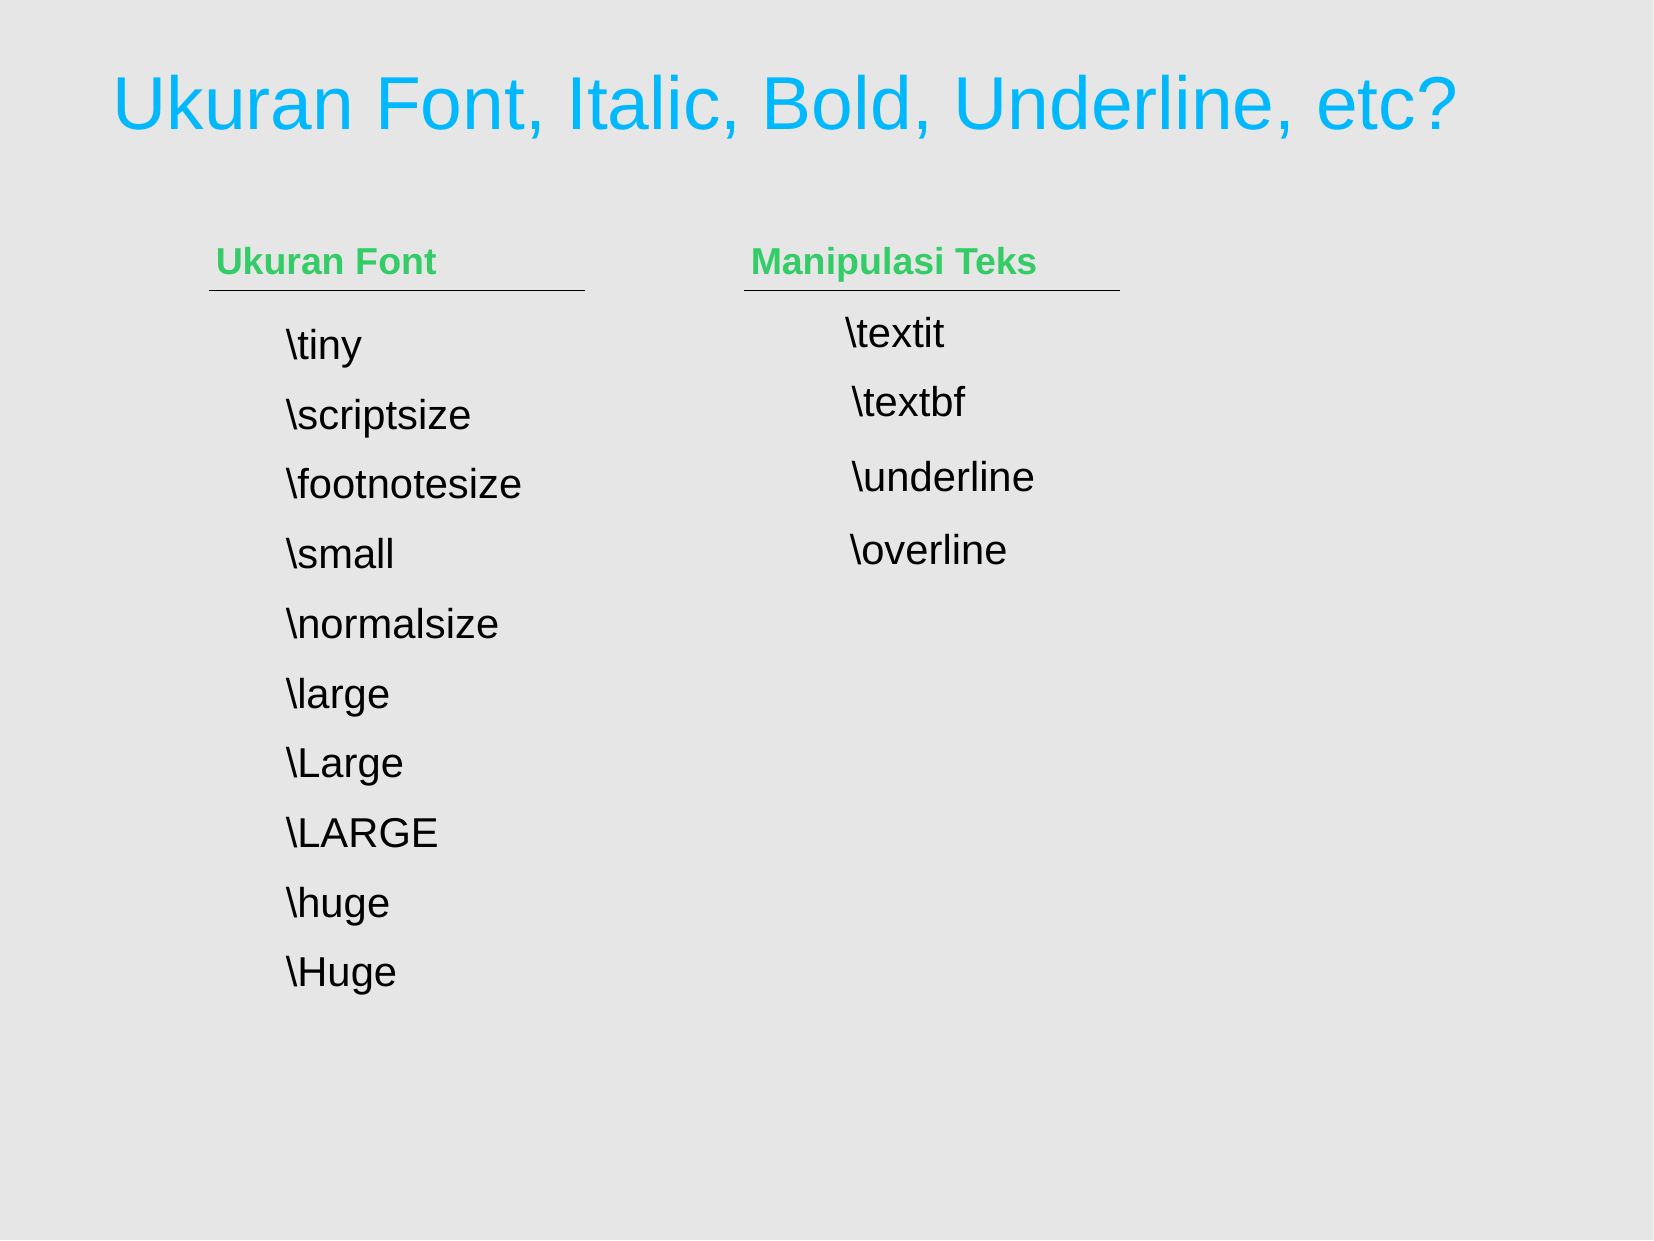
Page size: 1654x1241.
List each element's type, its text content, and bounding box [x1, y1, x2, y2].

subtitle \tiny \scriptsize \footnotesize \small \normalsize \large \Large \LARGE \huge \Huge [285, 307, 602, 987]
text_box \underline [836, 446, 1082, 509]
text_box Ukuran Font [201, 232, 452, 292]
text_box \textit [830, 302, 987, 365]
title Ukuran Font, Italic, Bold, Underline, etc? [112, 56, 1571, 151]
text_box \textbf [836, 371, 1025, 434]
text_box \overline [835, 519, 1080, 581]
text_box Manipulasi Teks [736, 232, 1053, 292]
